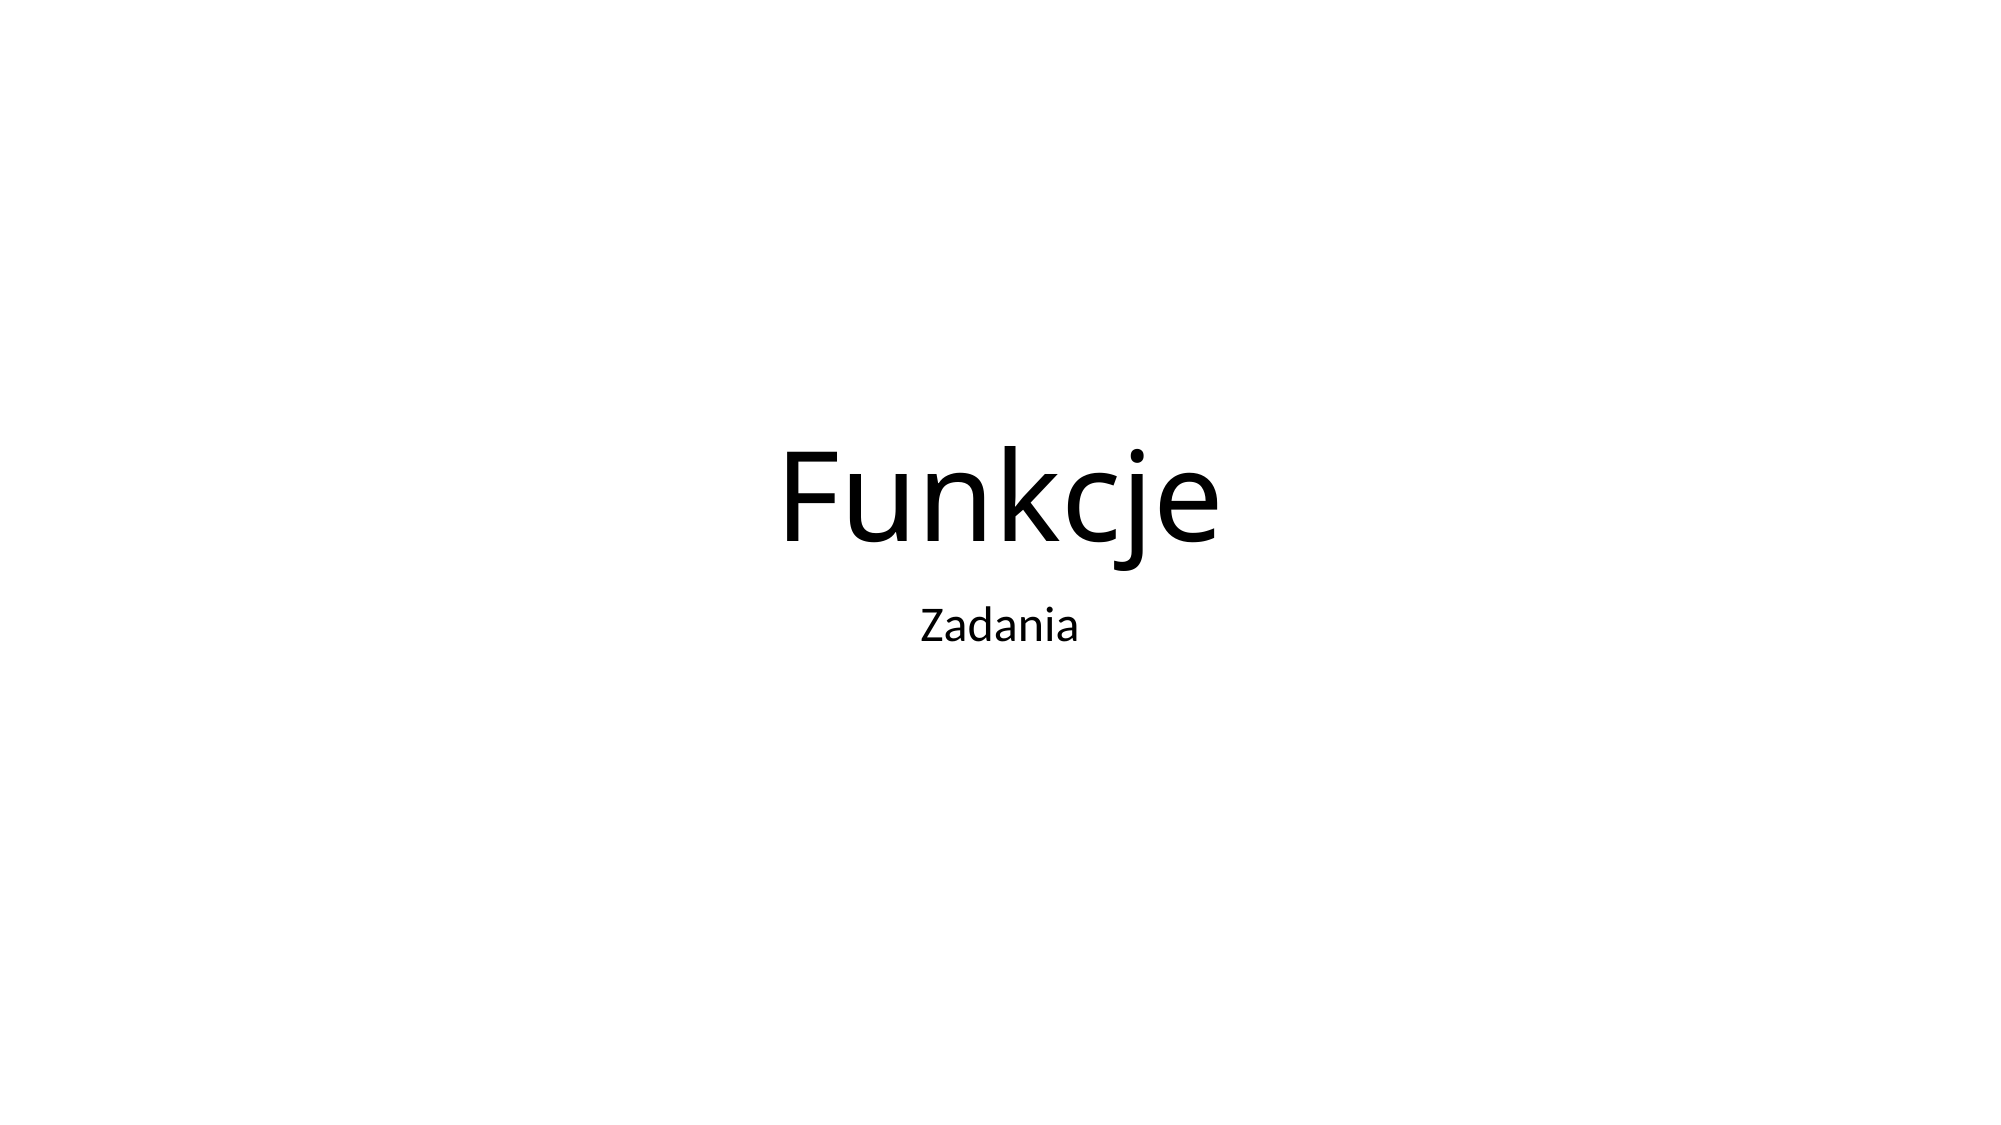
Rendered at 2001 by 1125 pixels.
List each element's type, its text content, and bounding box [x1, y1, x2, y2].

title Funkcje [249, 184, 1750, 576]
subtitle Zadania [249, 590, 1750, 863]
